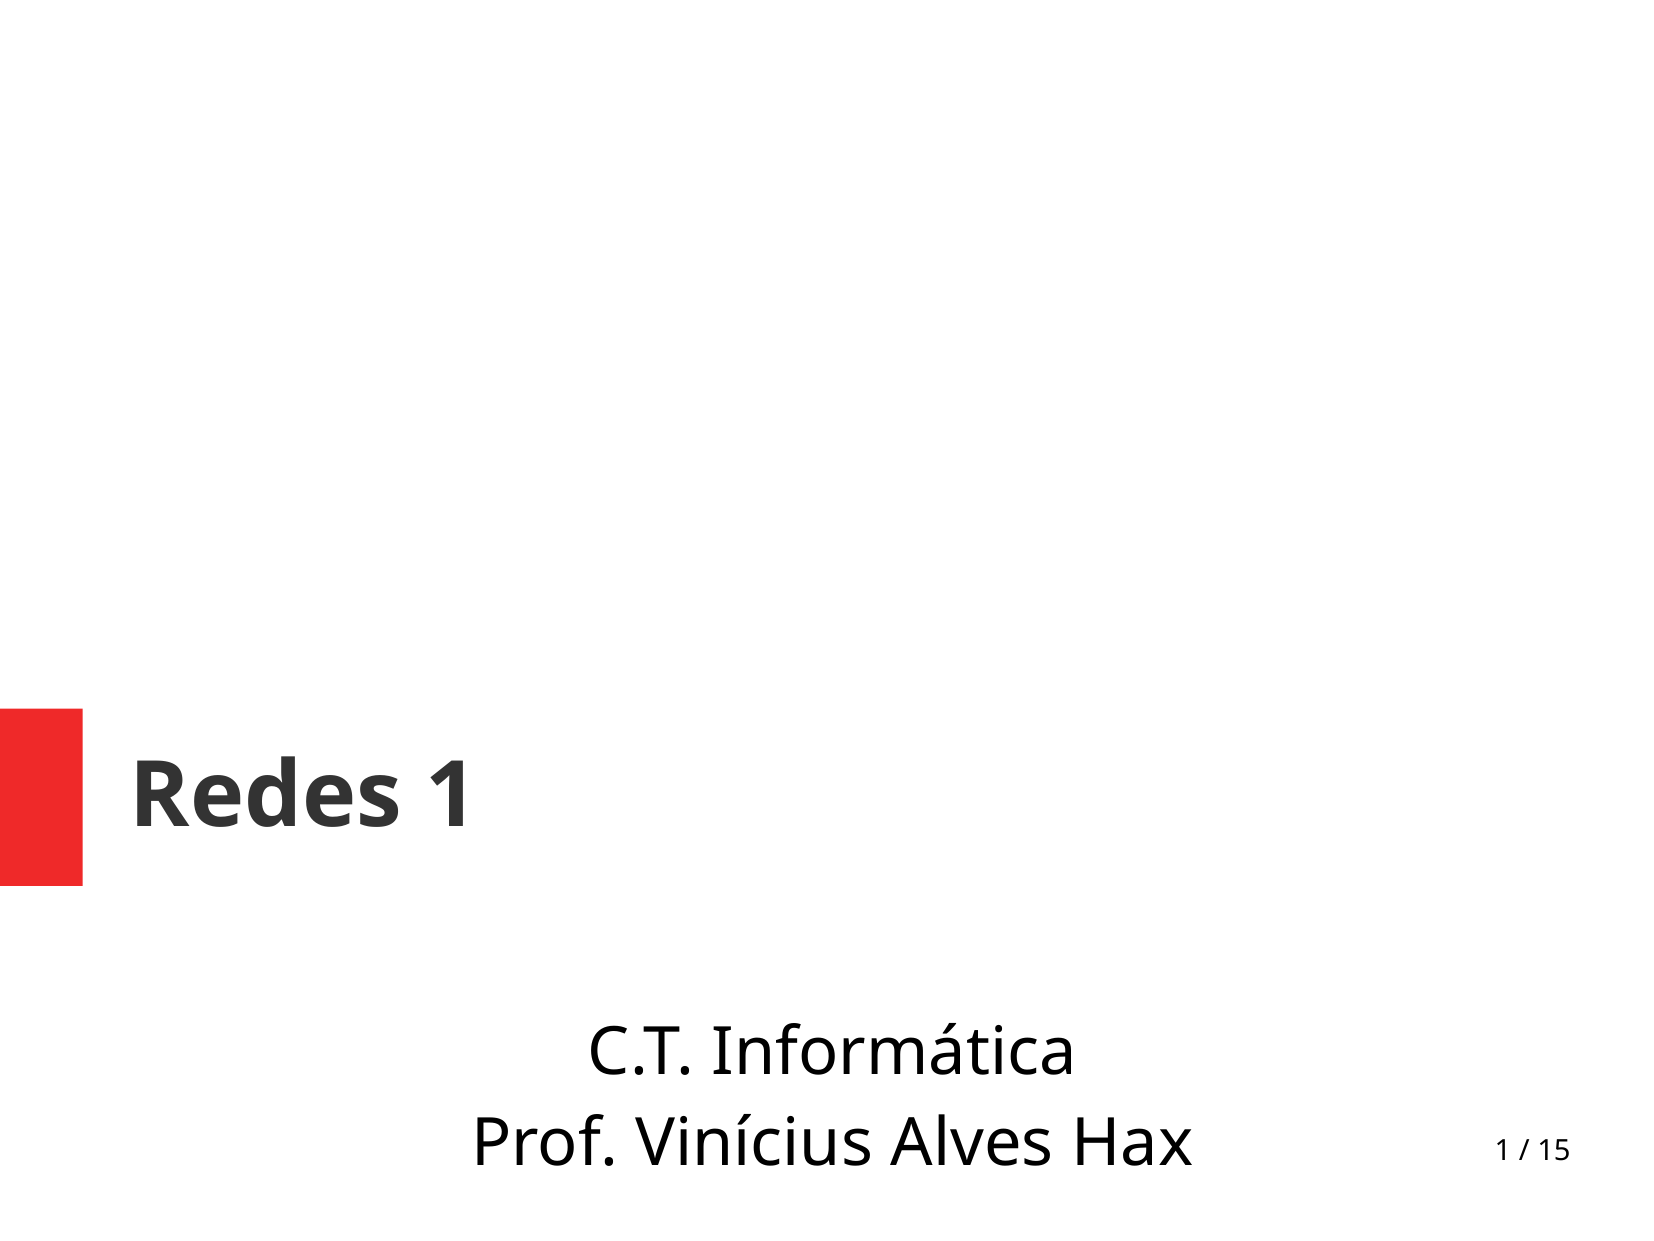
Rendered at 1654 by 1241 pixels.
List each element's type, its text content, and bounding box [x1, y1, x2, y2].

subtitle C.T. Informática Prof. Vinícius Alves Hax [129, 932, 1536, 1166]
title Redes 1 [129, 655, 1536, 928]
